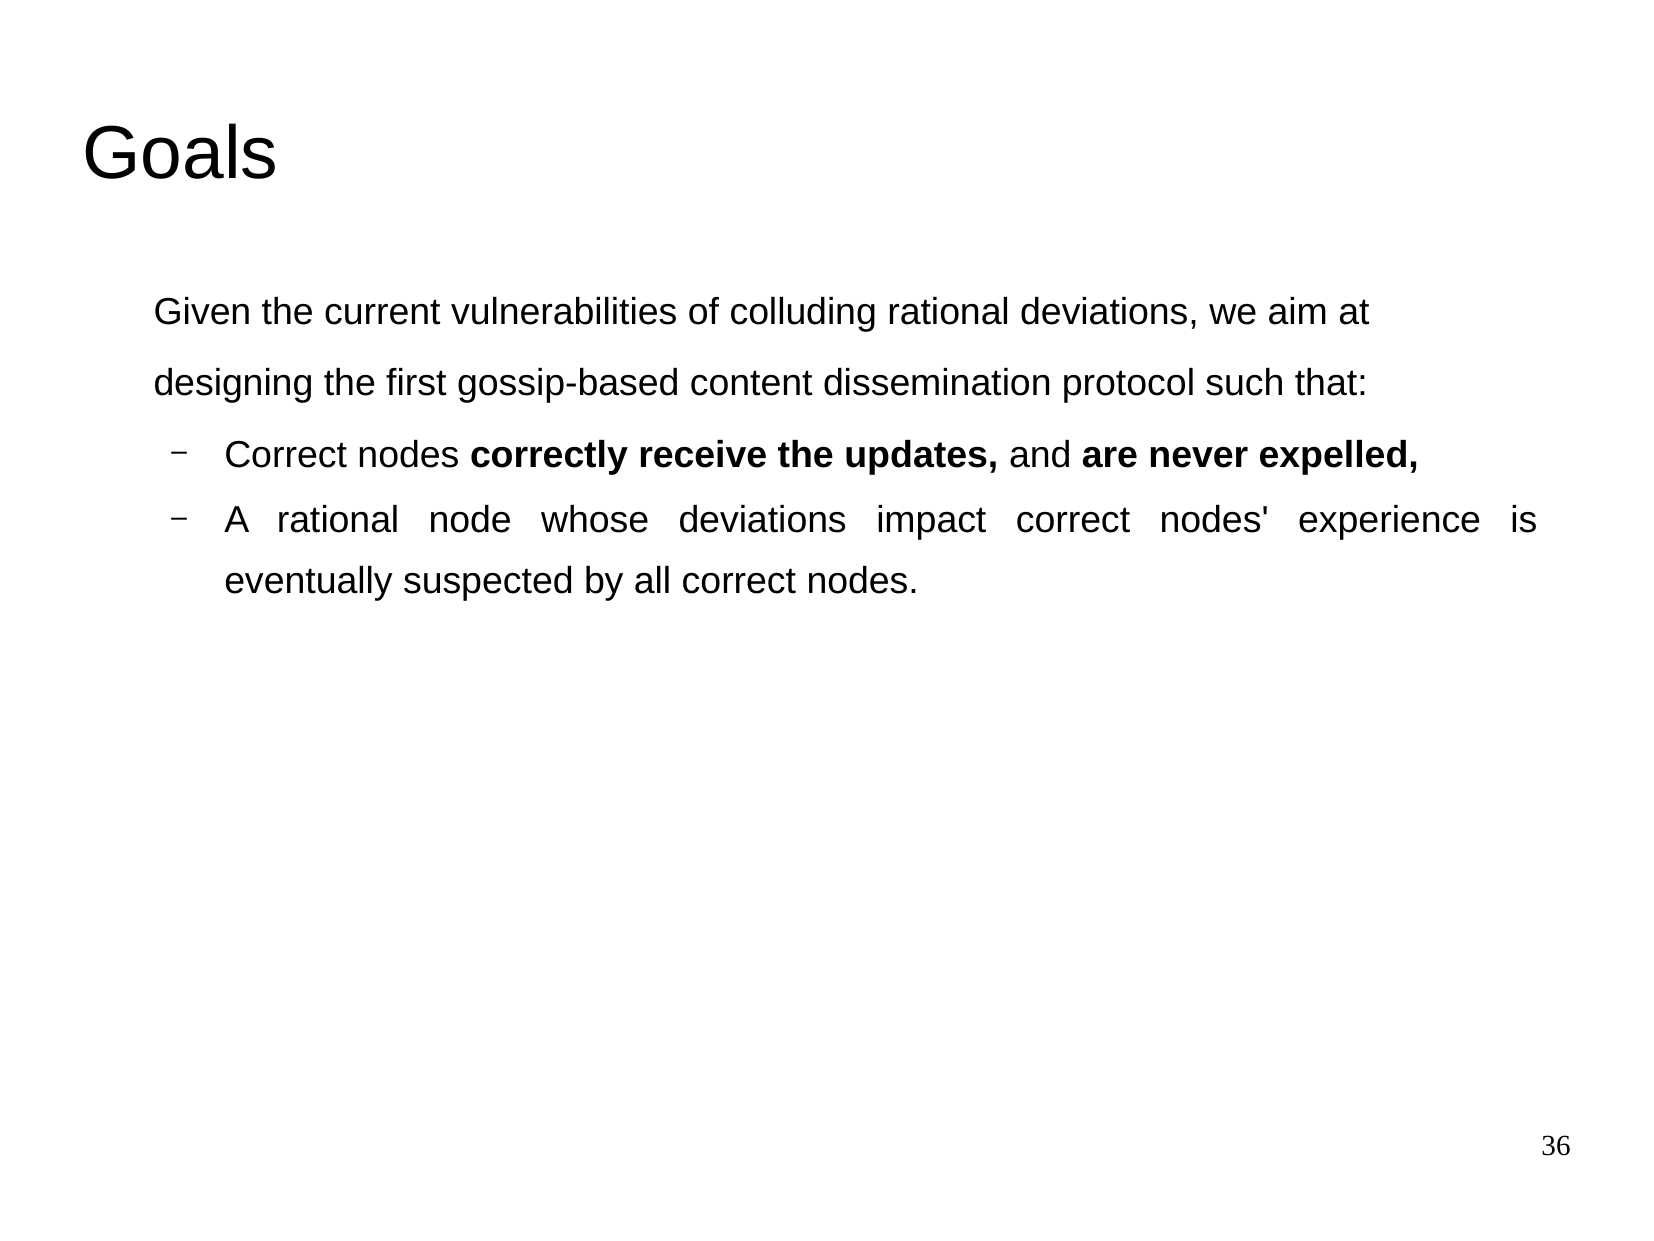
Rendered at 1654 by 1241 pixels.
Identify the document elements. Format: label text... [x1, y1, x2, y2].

title Goals [82, 49, 1571, 257]
list Given the current vulnerabilities of colluding rational deviations, we aim at designing the first gossip-based content dissemination protocol such that: Correct nodes correctly receive the updates, and are never expelled, A rational node whose deviations impact correct nodes' experience is eventually suspected by all correct nodes. [82, 290, 1538, 1010]
